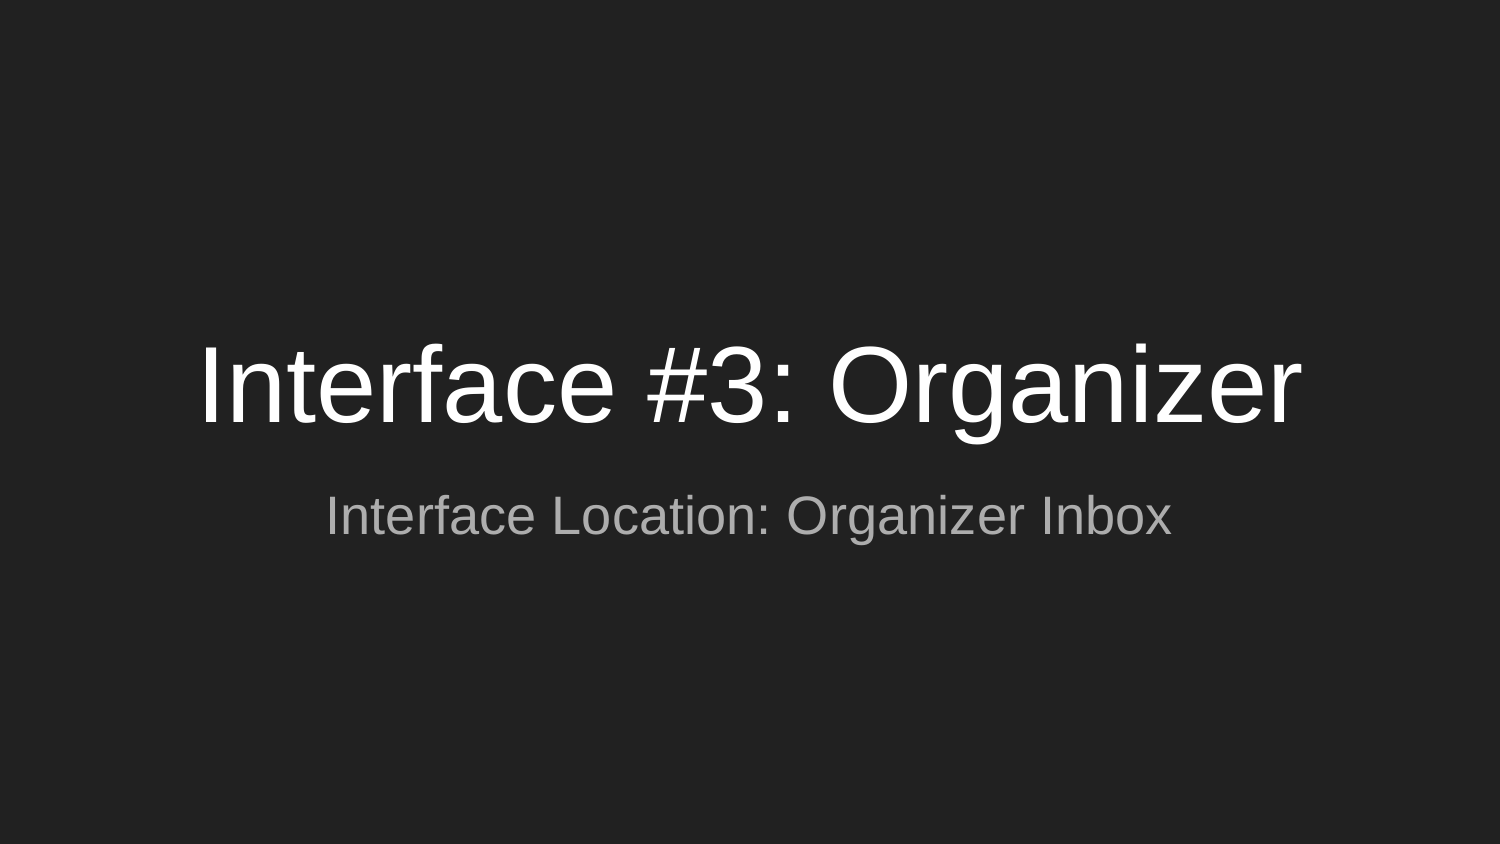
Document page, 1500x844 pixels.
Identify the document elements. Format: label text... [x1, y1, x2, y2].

title Interface #3: Organizer [51, 122, 1449, 459]
subtitle Interface Location: Organizer Inbox [51, 464, 1449, 595]
